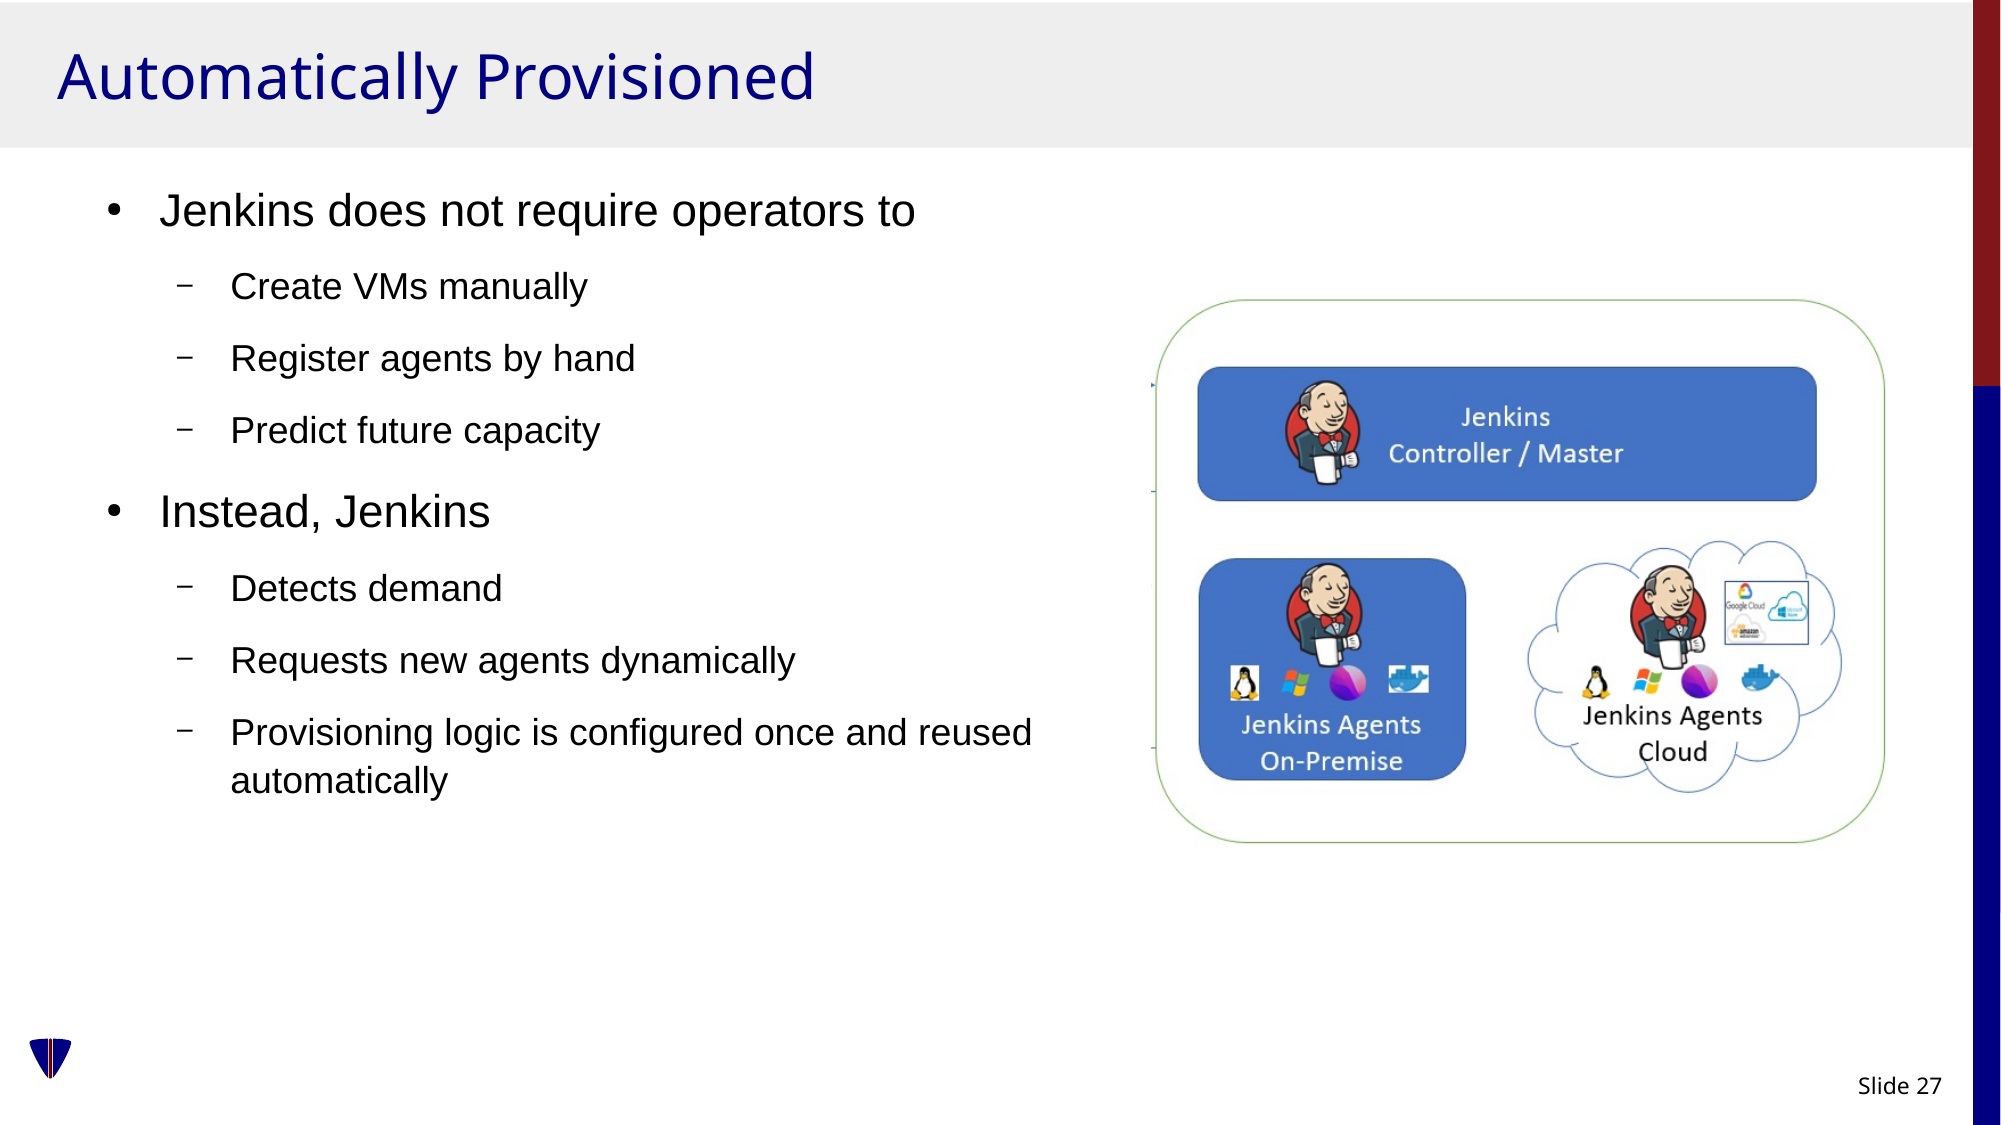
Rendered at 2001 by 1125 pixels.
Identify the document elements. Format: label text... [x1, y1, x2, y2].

list Jenkins does not require operators to Create VMs manually Register agents by hand Predict future capacity Instead, Jenkins Detects demand Requests new agents dynamically Provisioning logic is configured once and reused automatically [88, 177, 1123, 1034]
picture [1151, 295, 1892, 850]
title Automatically Provisioned [0, 2, 1973, 148]
